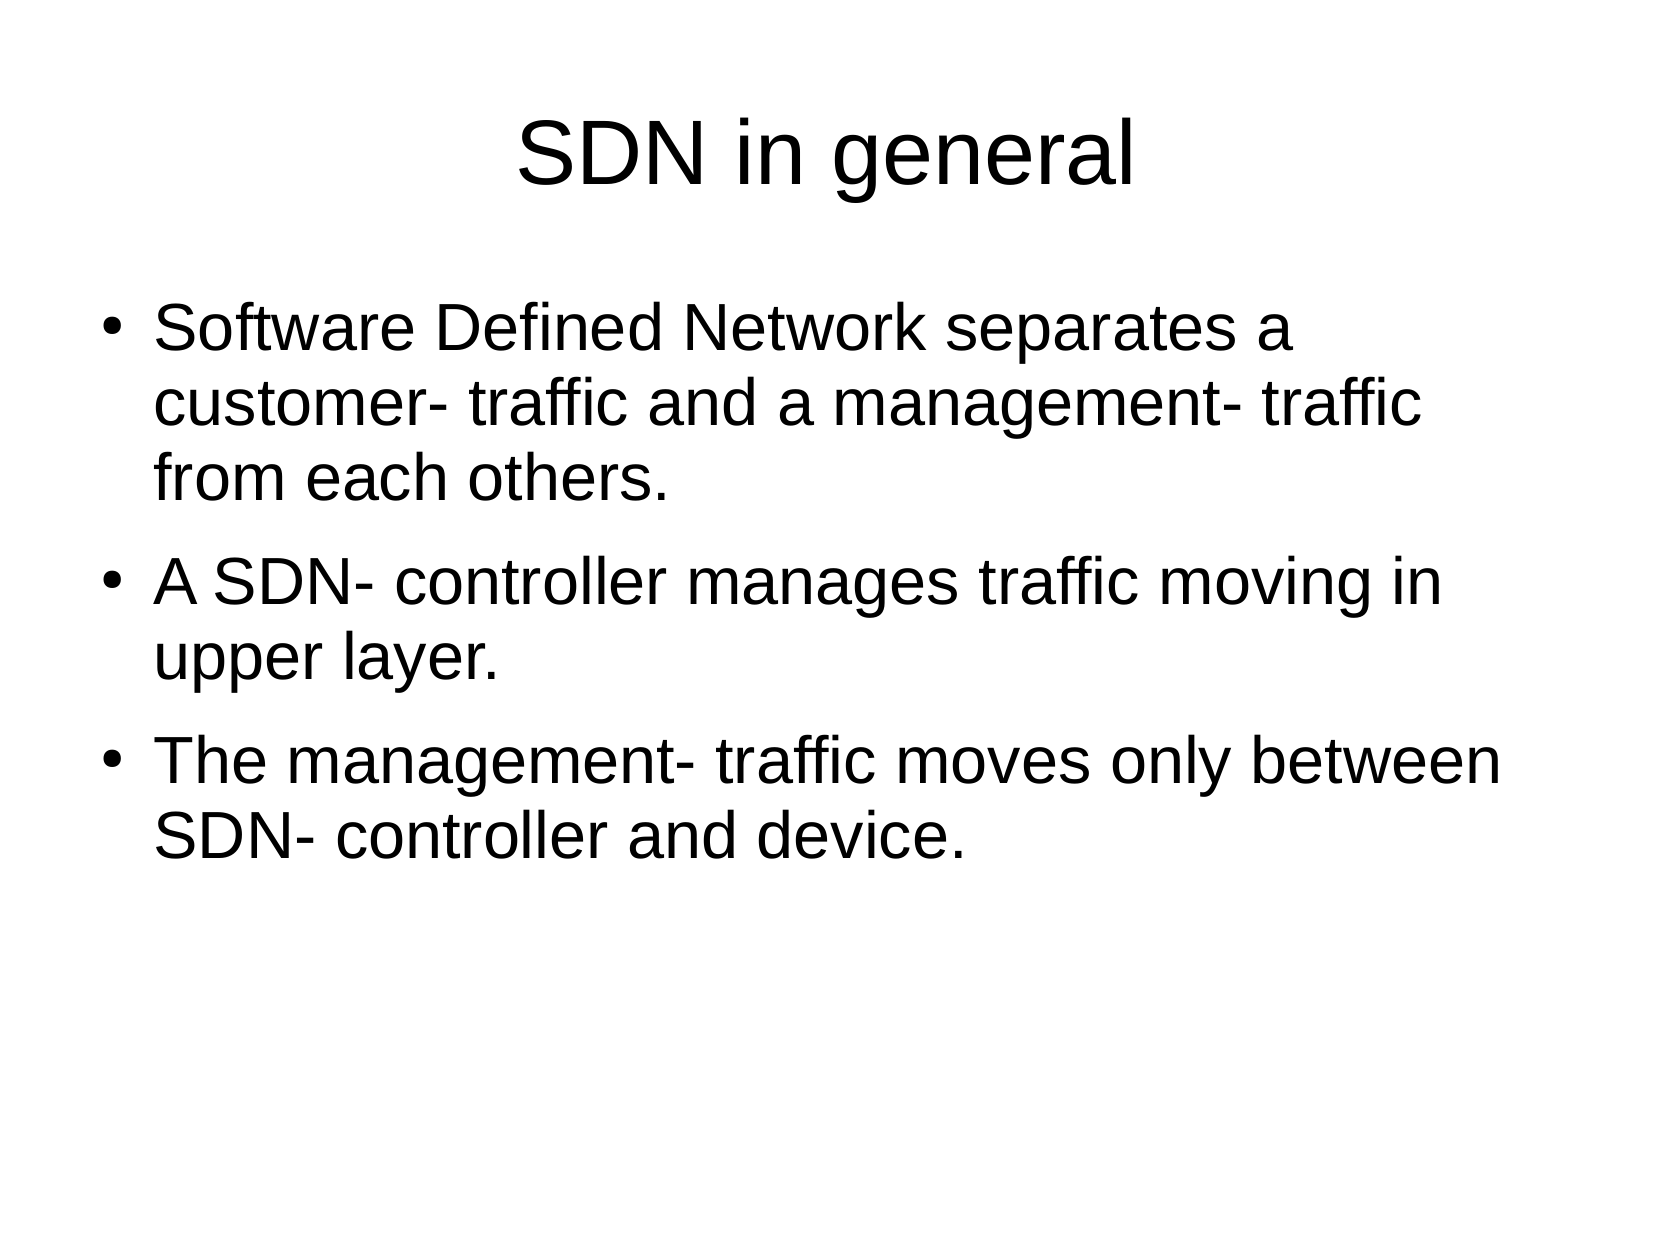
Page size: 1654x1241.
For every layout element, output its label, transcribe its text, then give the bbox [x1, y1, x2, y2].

list Software Defined Network separates a customer- traffic and a management- traffic from each others. A SDN- controller manages traffic moving in upper layer. The management- traffic moves only between SDN- controller and device. [82, 290, 1571, 1010]
title SDN in general [82, 49, 1571, 257]
